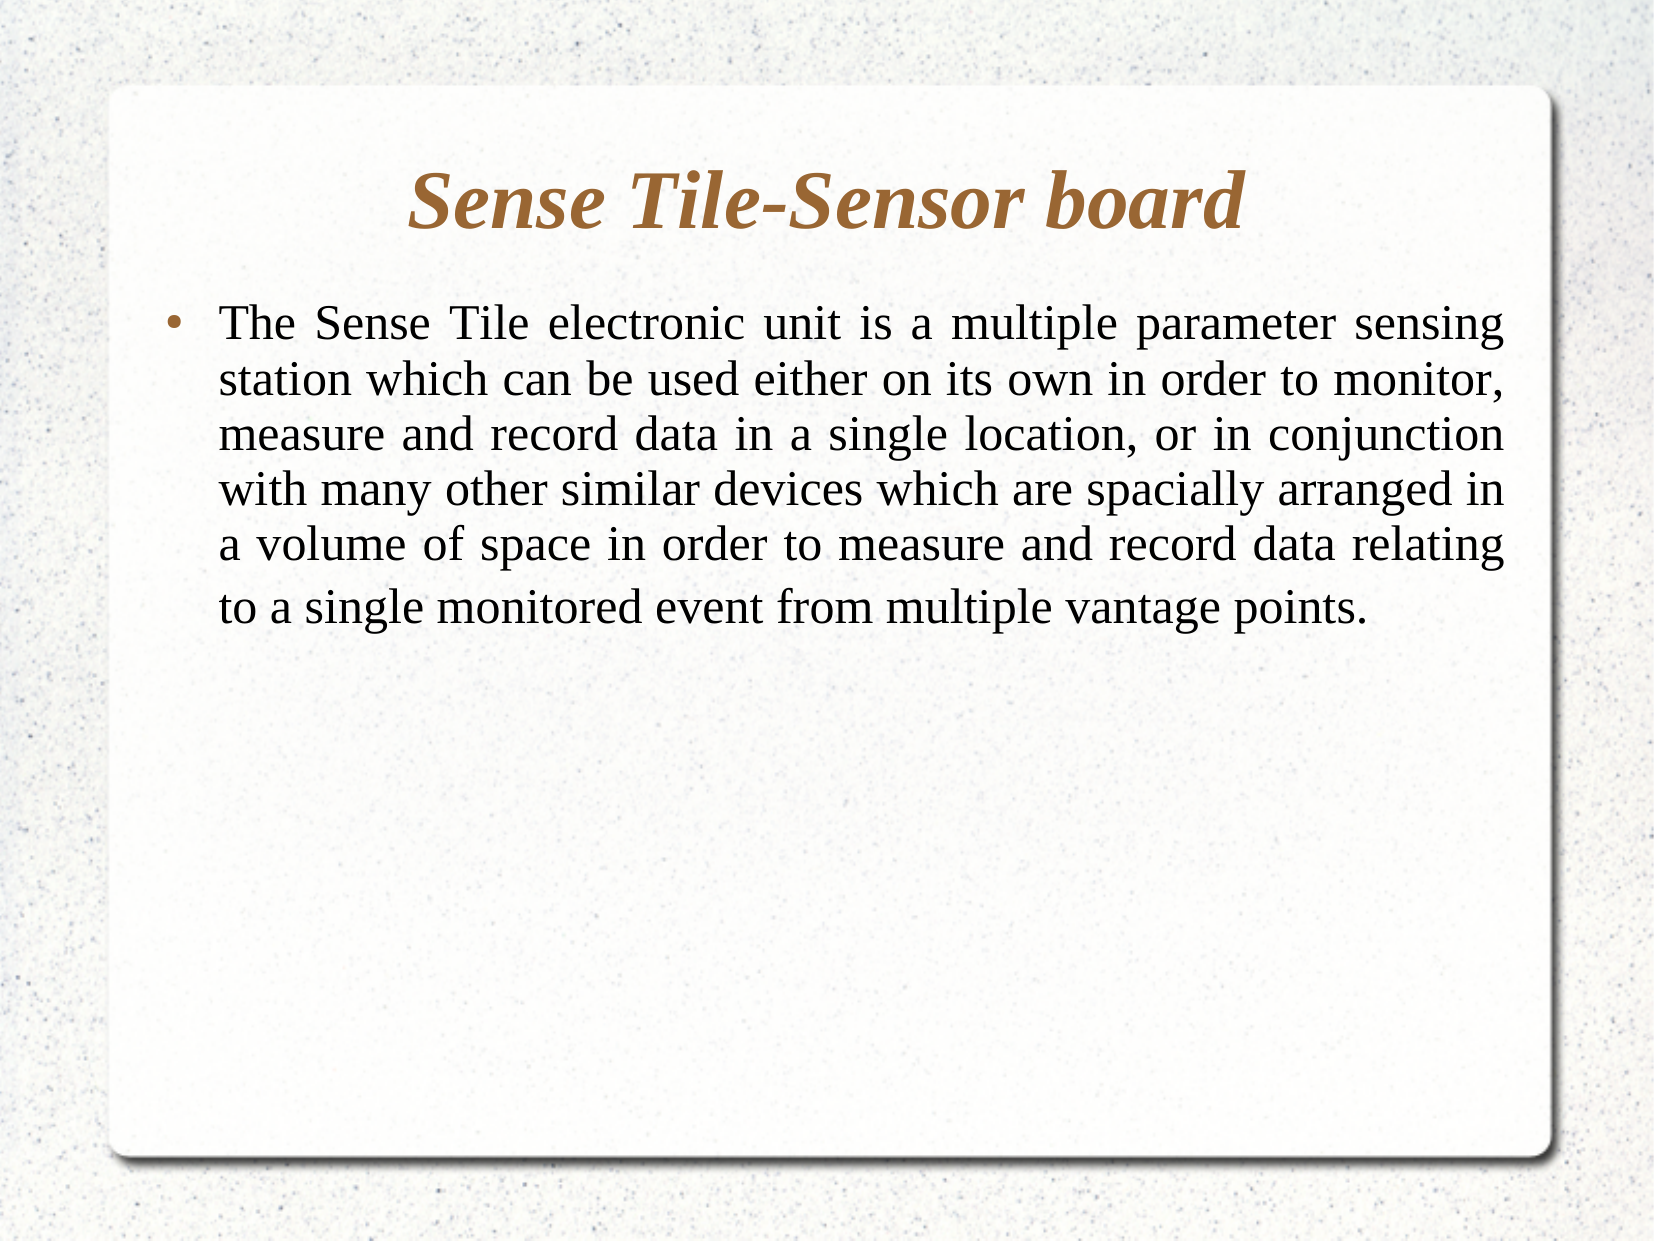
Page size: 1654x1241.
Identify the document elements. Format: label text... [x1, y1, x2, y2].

list The Sense Tile electronic unit is a multiple parameter sensing station which can be used either on its own in order to monitor, measure and record data in a single location, or in conjunction with many other similar devices which are spacially arranged in a volume of space in order to measure and record data relating to a single monitored event from multiple vantage points. [147, 295, 1506, 1114]
picture [0, 0, 1654, 1241]
title Sense Tile-Sensor board [118, 96, 1536, 304]
